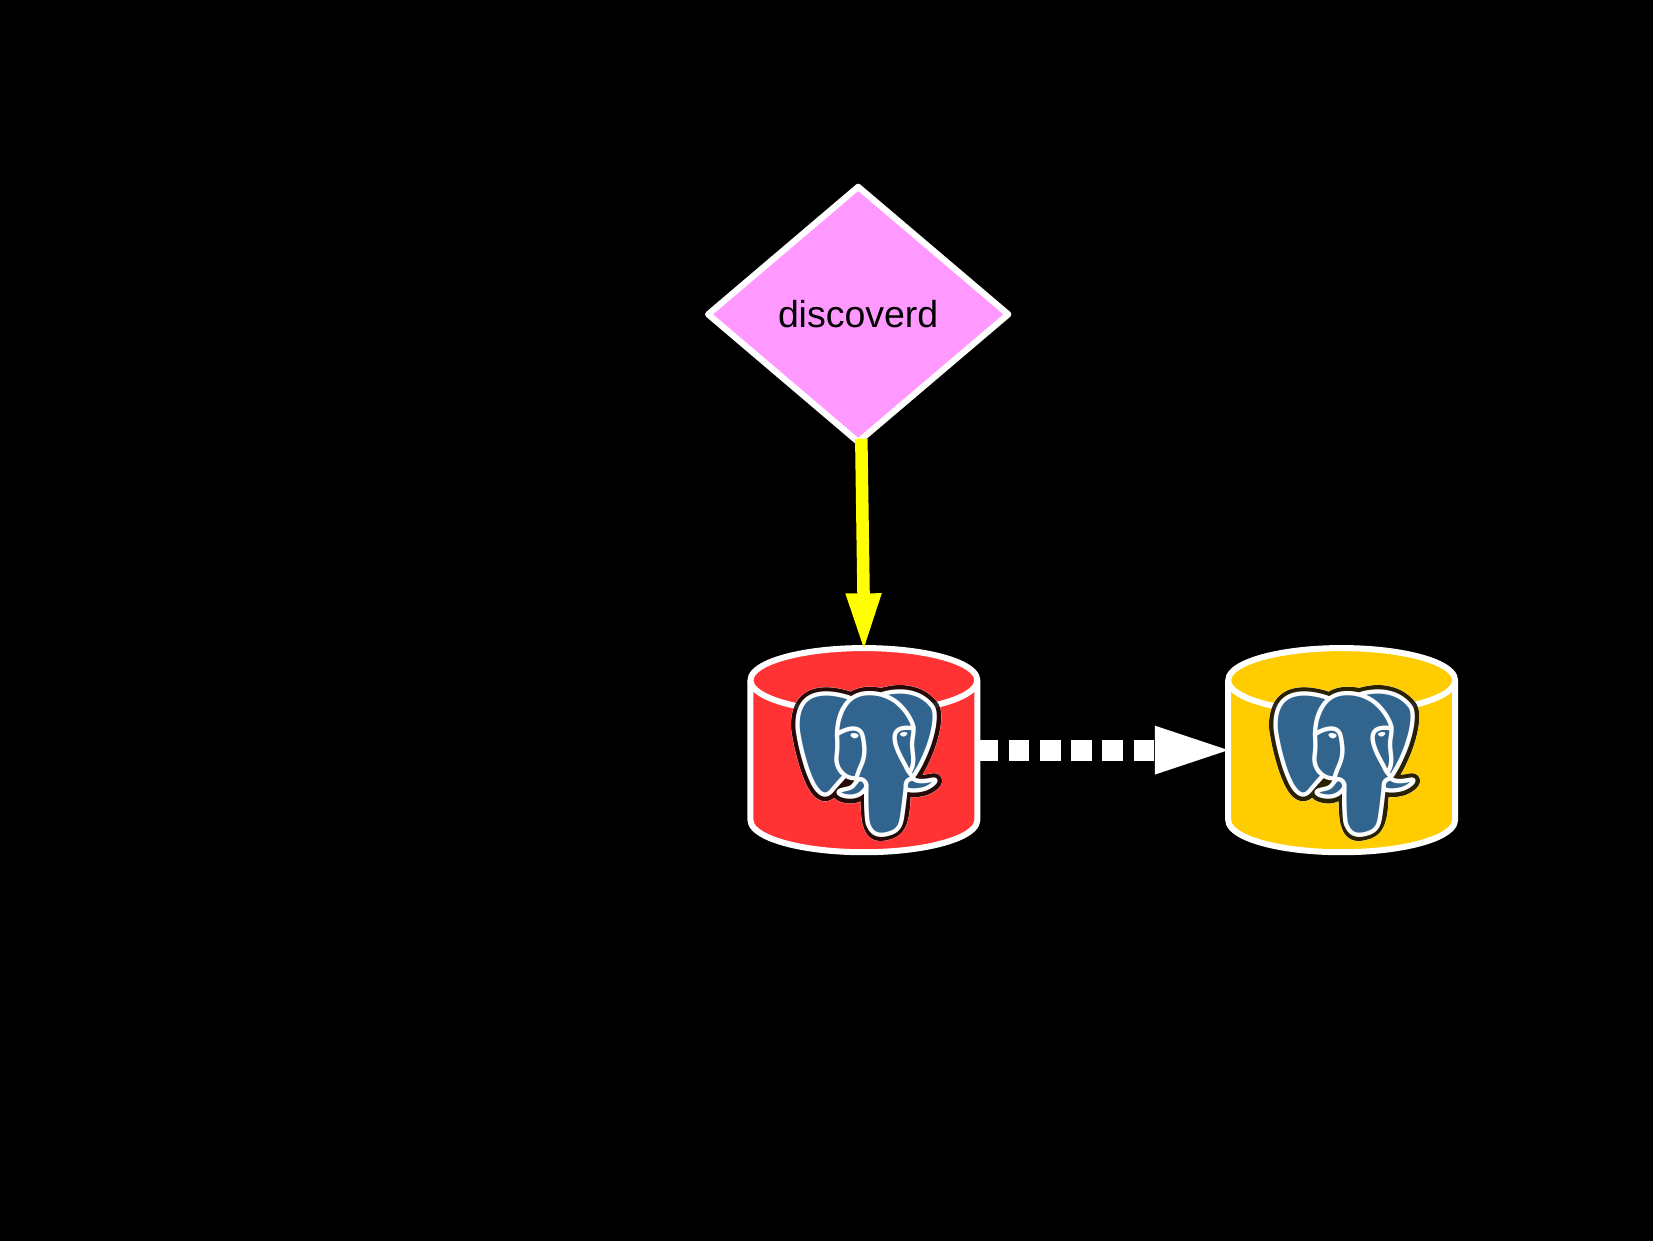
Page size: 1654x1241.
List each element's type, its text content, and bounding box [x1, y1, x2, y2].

picture [791, 685, 942, 841]
text_box [750, 648, 978, 853]
text_box discoverd [708, 186, 1009, 440]
picture [1269, 685, 1420, 841]
text_box [1228, 648, 1456, 853]
